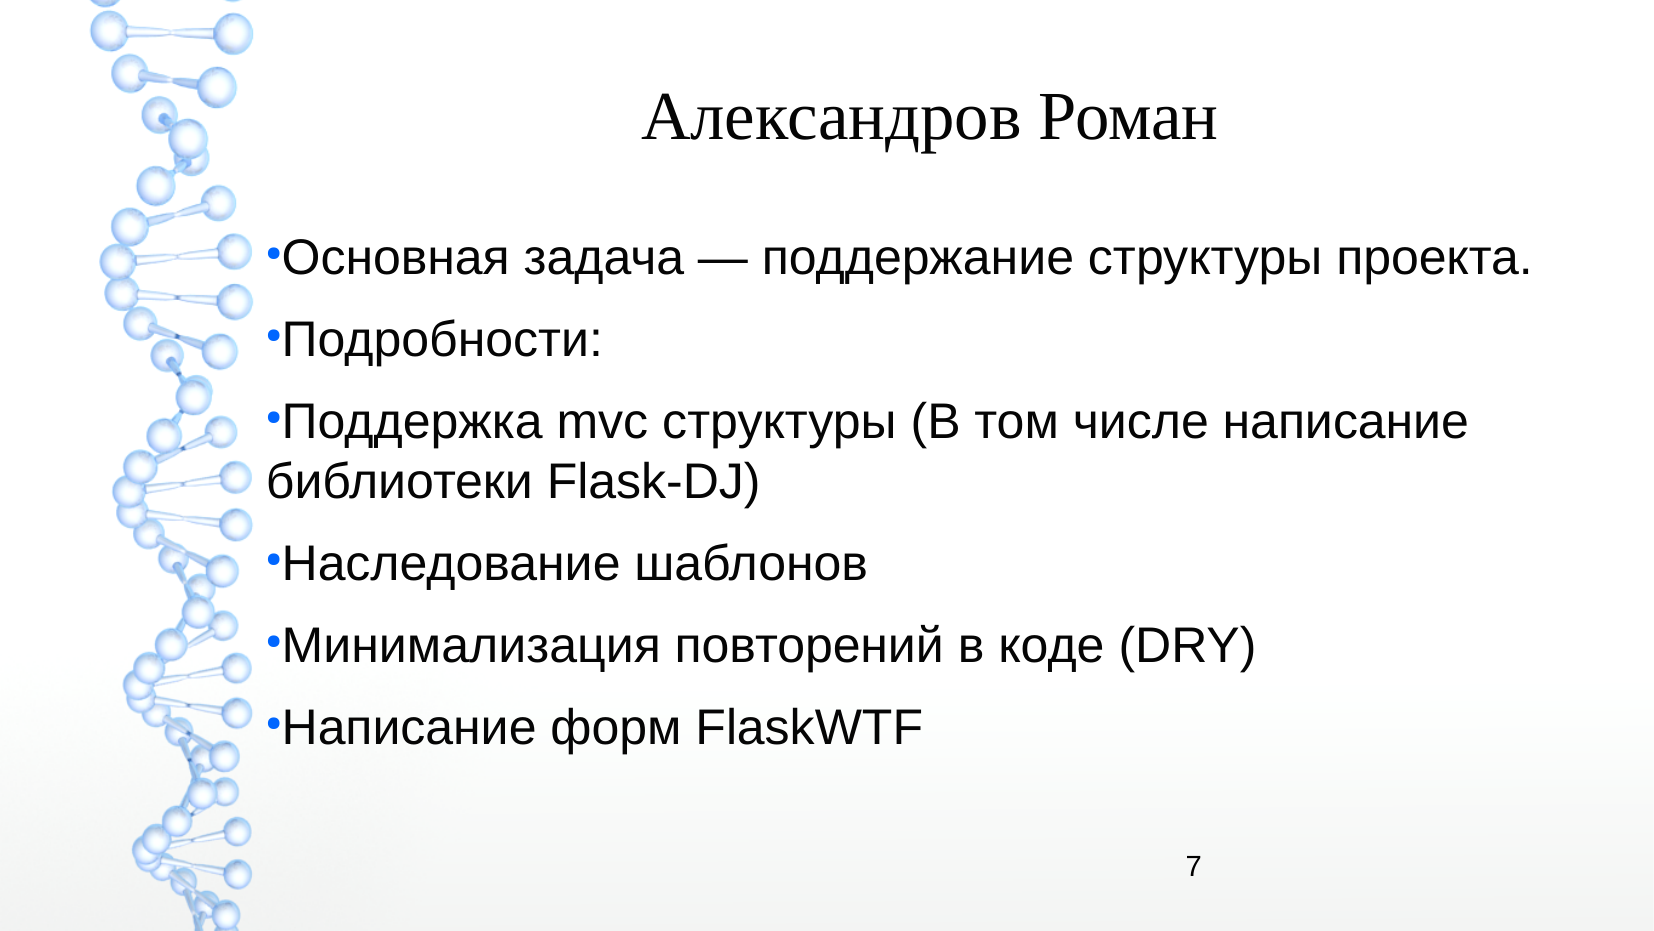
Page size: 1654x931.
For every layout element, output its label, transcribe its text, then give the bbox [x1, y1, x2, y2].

text_box [1185, 847, 1571, 912]
title Александров Роман [265, 35, 1595, 189]
list Основная задача — поддержание структуры проекта. Подробности: Поддержка mvc структуры (В том числе написание библиотеки Flask-DJ) Наследование шаблонов Минимализация повторений в коде (DRY) Написание форм FlaskWTF [265, 224, 1595, 764]
